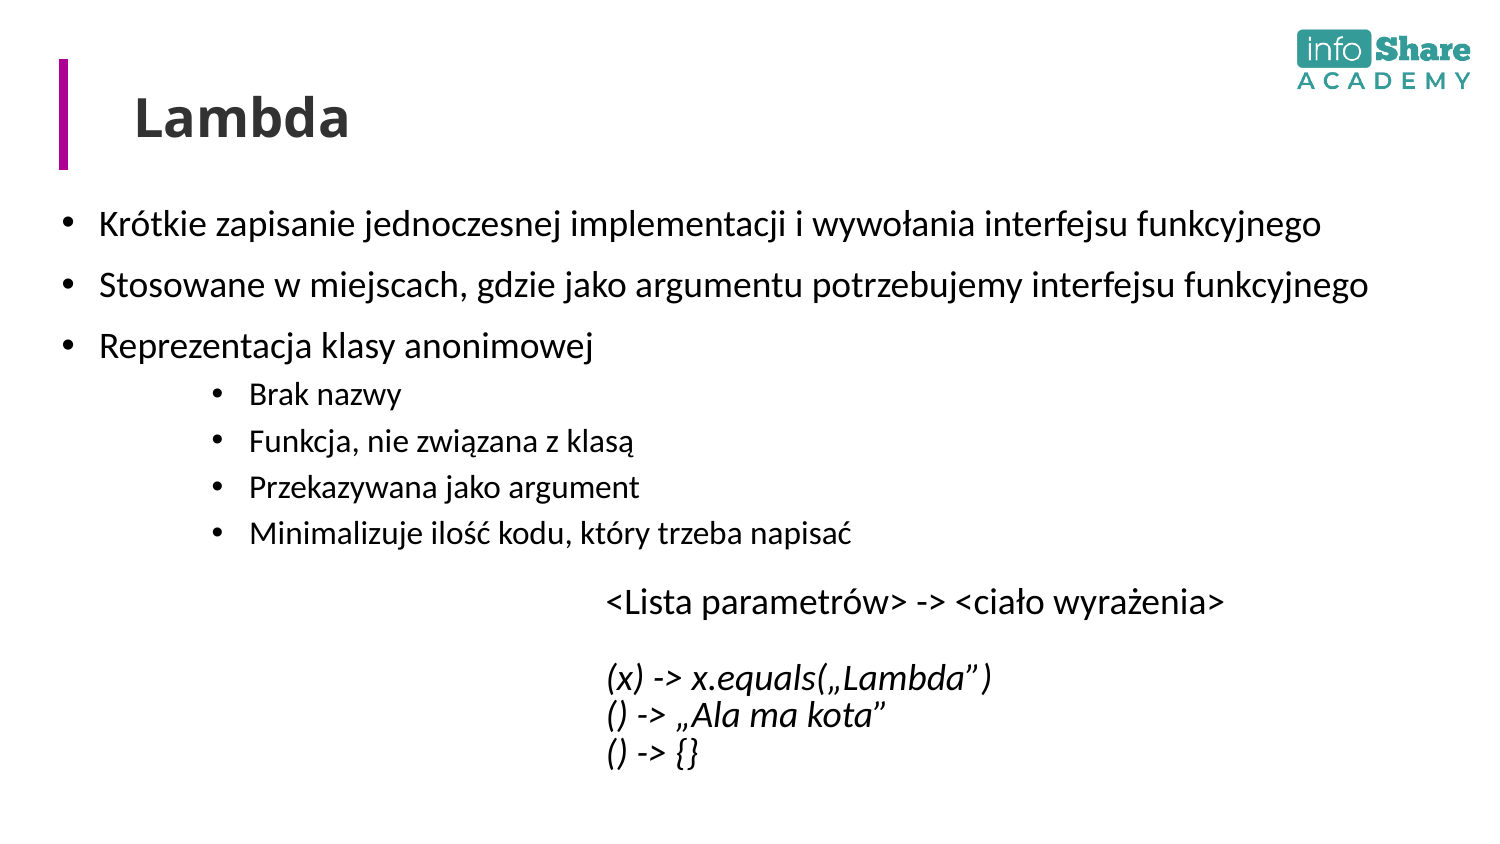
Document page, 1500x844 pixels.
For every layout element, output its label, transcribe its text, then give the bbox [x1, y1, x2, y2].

text_box Krótkie zapisanie jednoczesnej implementacji i wywołania interfejsu funkcyjnego Stosowane w miejscach, gdzie jako argumentu potrzebujemy interfejsu funkcyjnego Reprezentacja klasy anonimowej Brak nazwy Funkcja, nie związana z klasą Przekazywana jako argument Minimalizuje ilość kodu, który trzeba napisać [46, 196, 1394, 591]
text_box <Lista parametrów> -> <ciało wyrażenia> (x) -> x.equals(„Lambda”) () -> „Ala ma kota” () -> {} [590, 578, 1485, 823]
title Lambda [118, 59, 1248, 196]
picture [1267, 0, 1500, 119]
